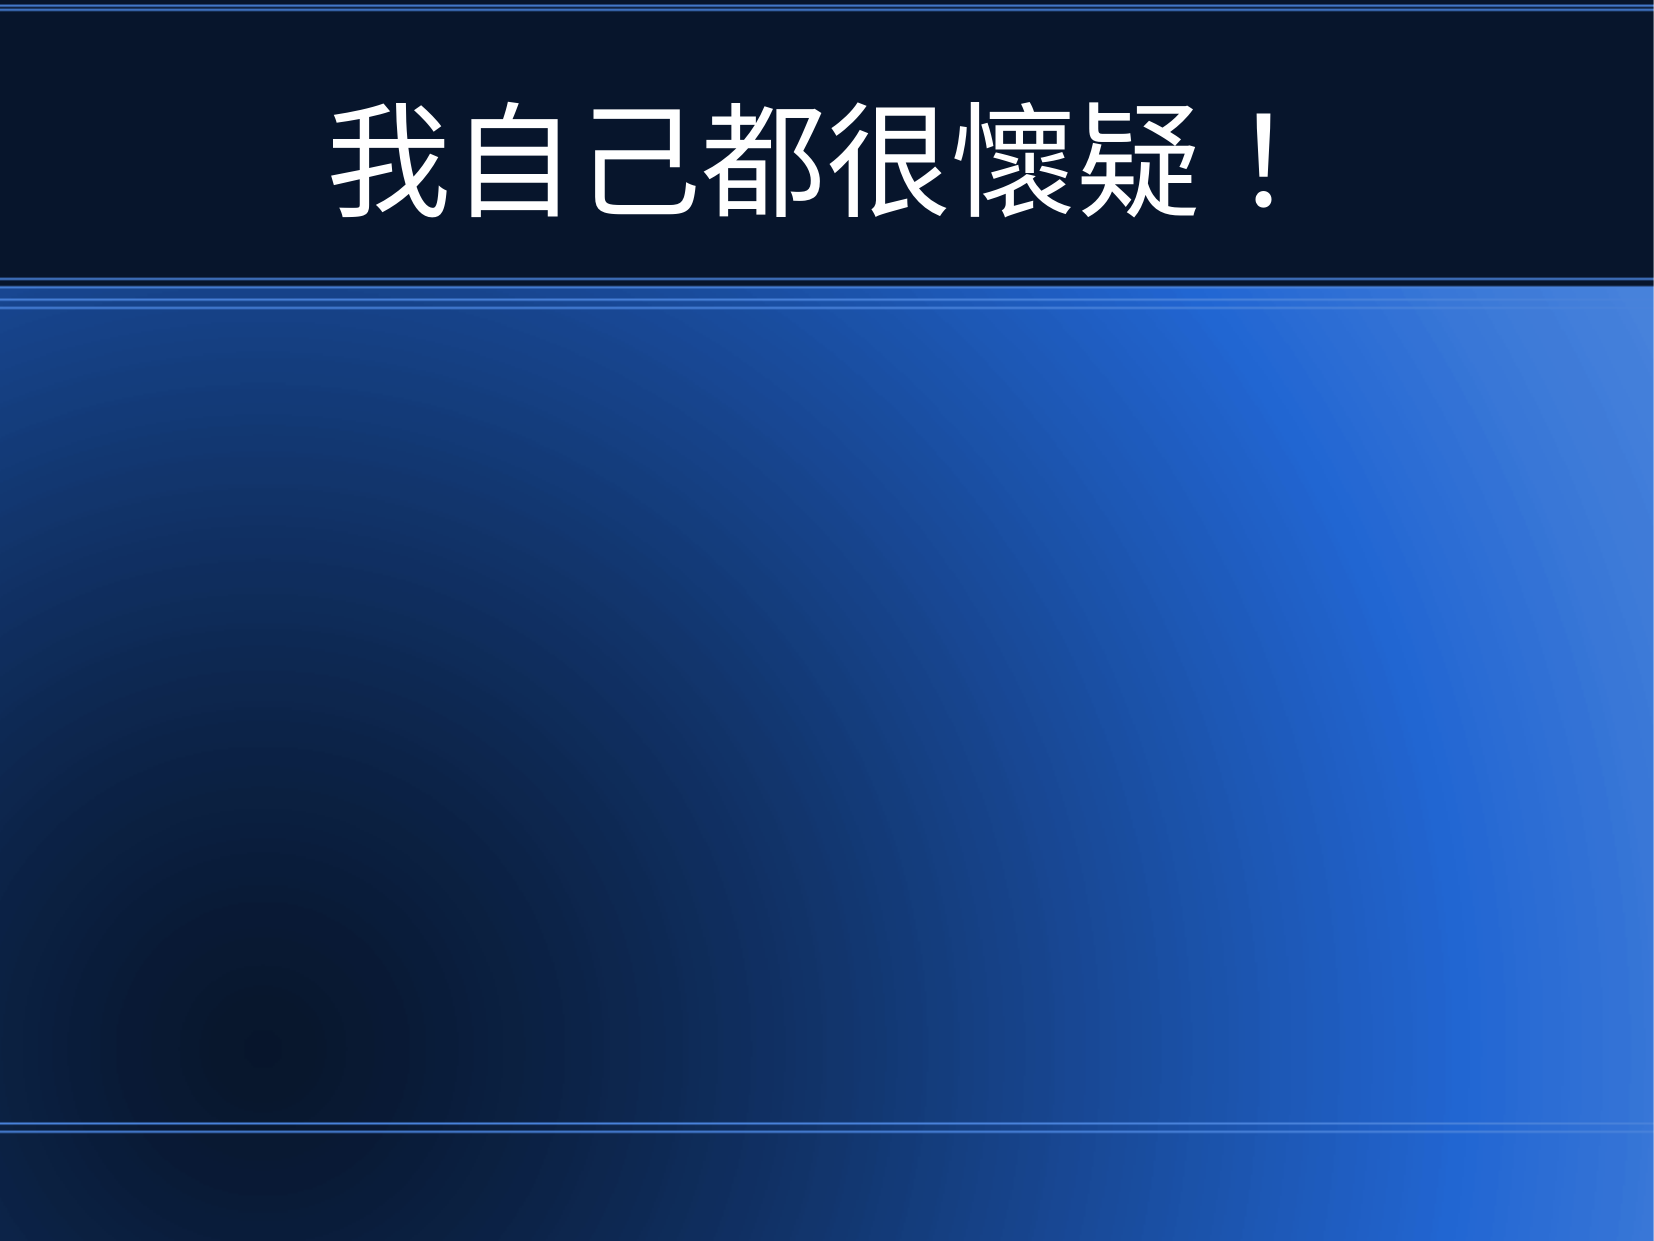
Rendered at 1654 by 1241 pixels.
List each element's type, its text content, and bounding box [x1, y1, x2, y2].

picture [0, 0, 1654, 1241]
title 我自己都很懷疑！ [82, 49, 1571, 257]
